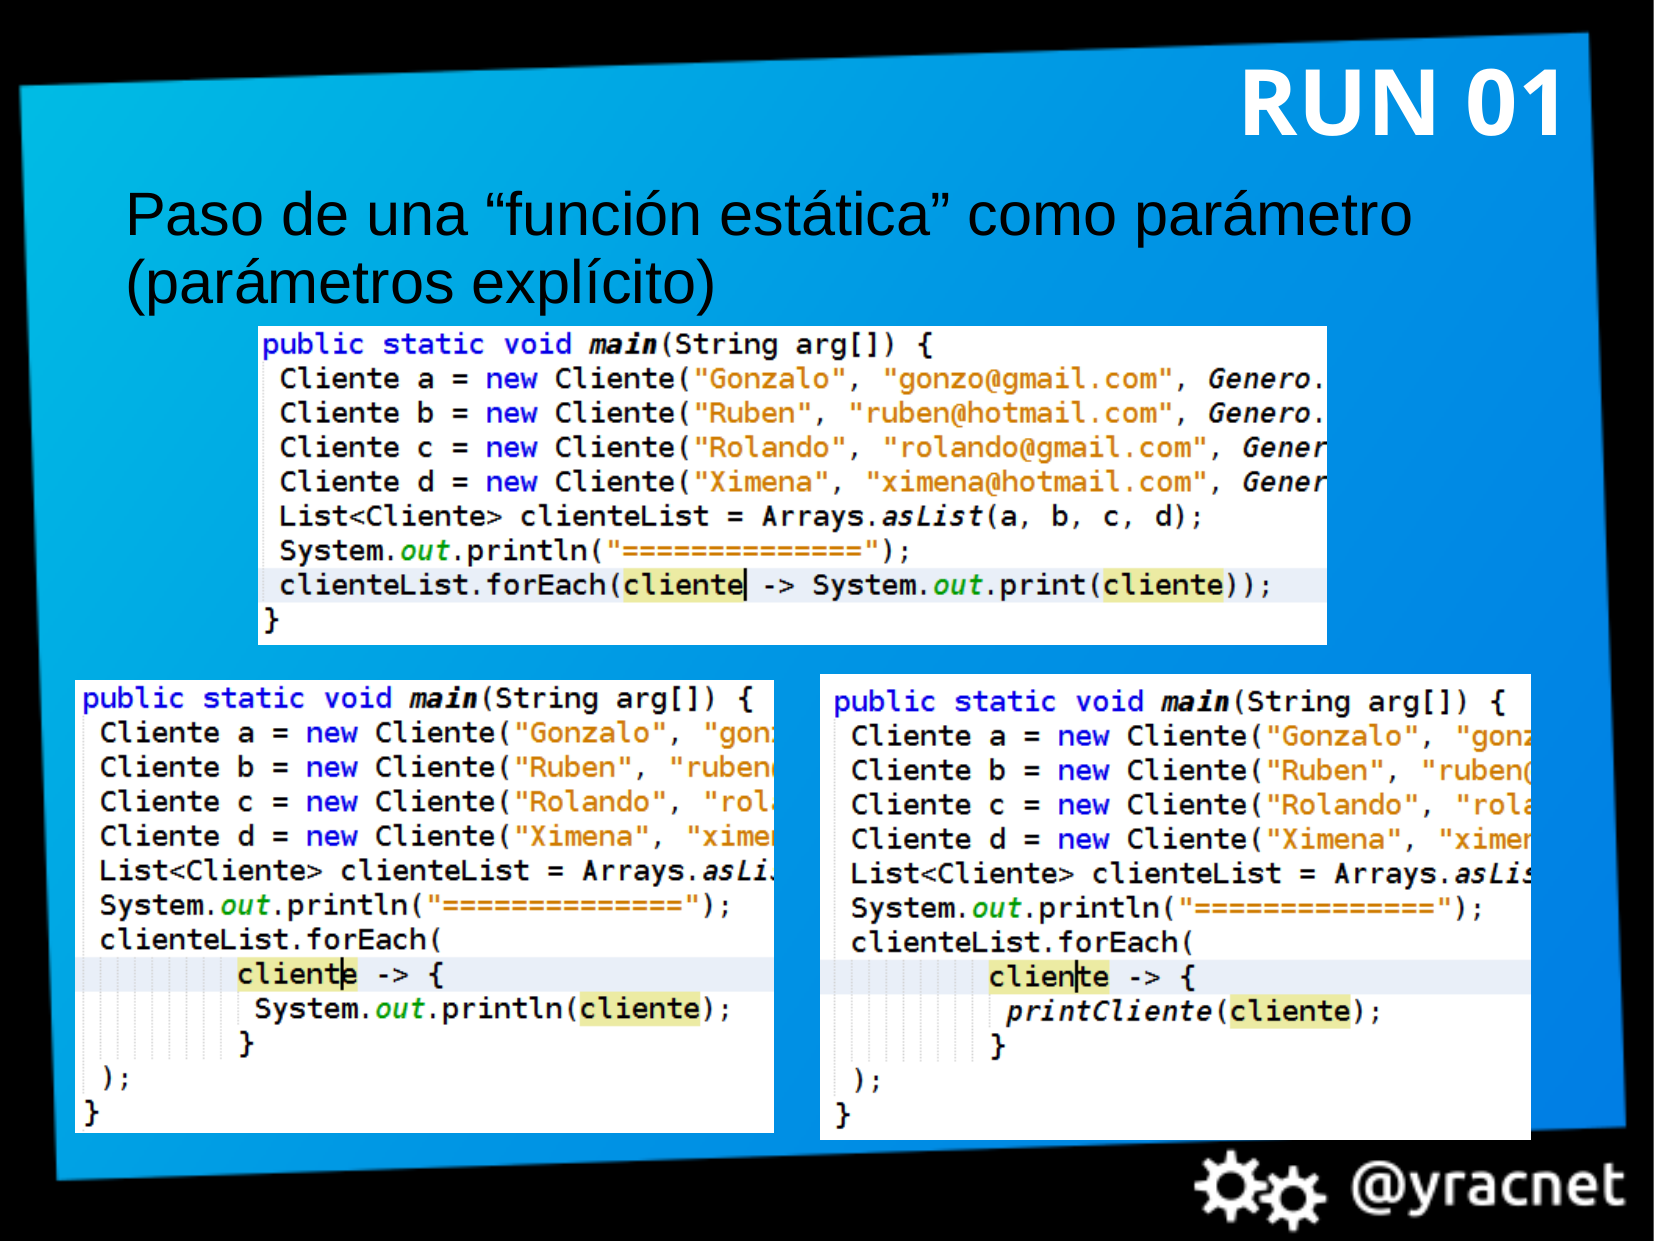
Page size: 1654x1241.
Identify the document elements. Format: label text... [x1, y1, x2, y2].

list Paso de una “función estática” como parámetro (parámetros explícito) [60, 180, 1549, 319]
title RUN 01 [82, 34, 1571, 165]
picture [0, 0, 1654, 1241]
